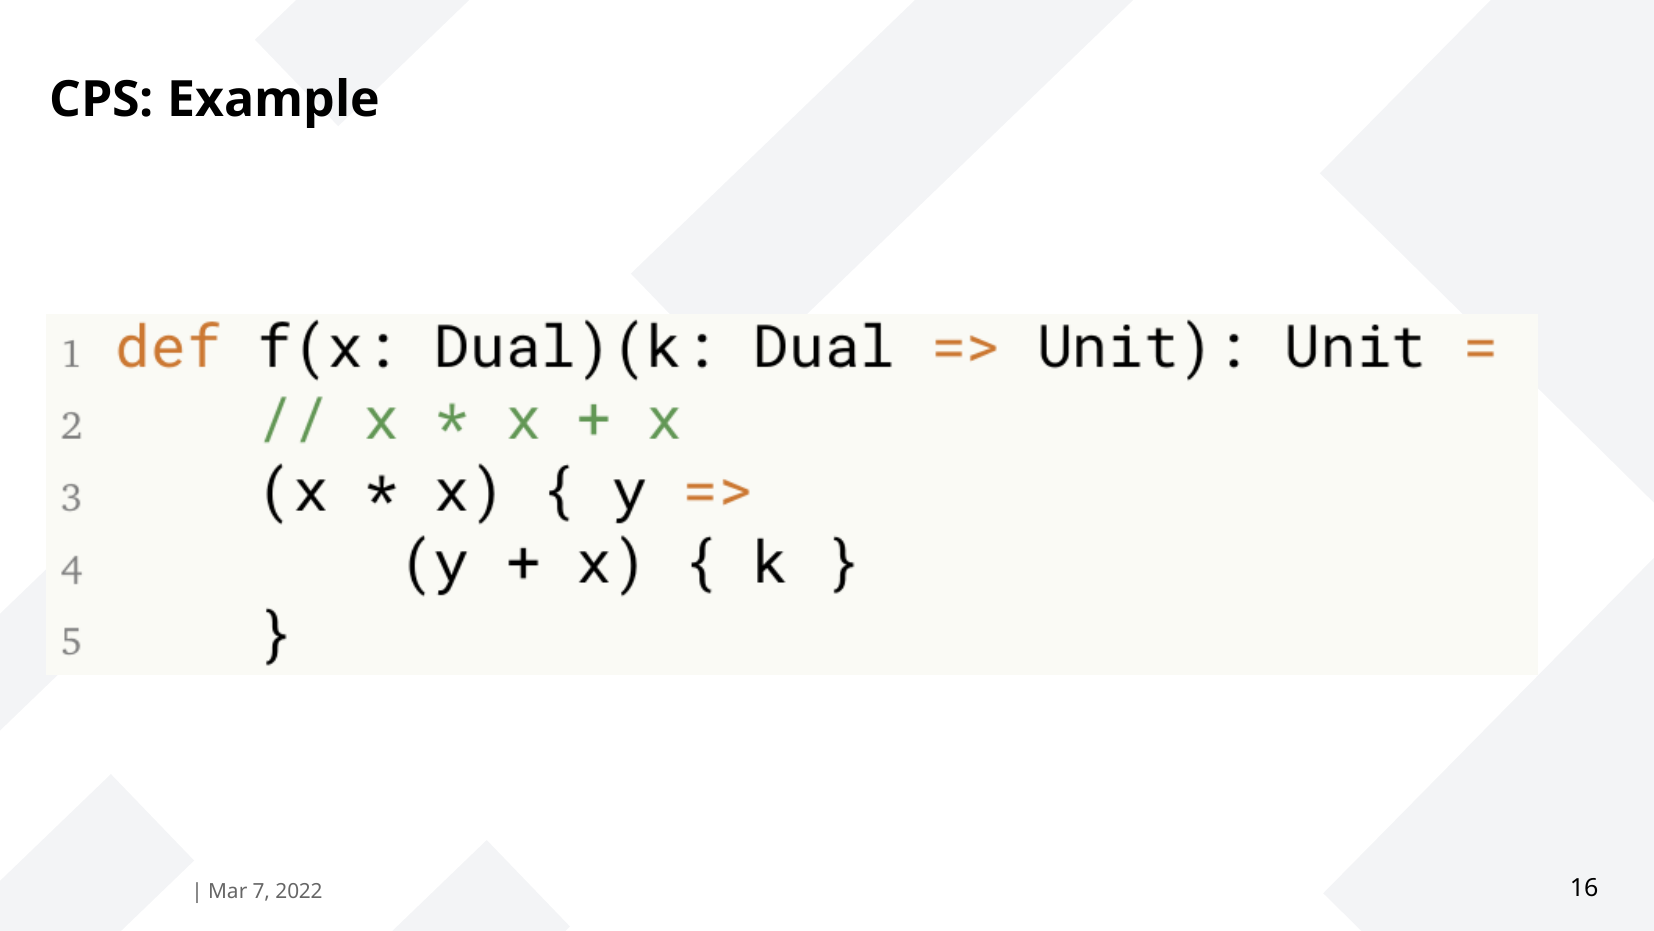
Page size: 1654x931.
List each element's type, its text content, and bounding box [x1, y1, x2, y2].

title CPS: Example [49, 37, 1538, 158]
picture [46, 314, 1538, 676]
